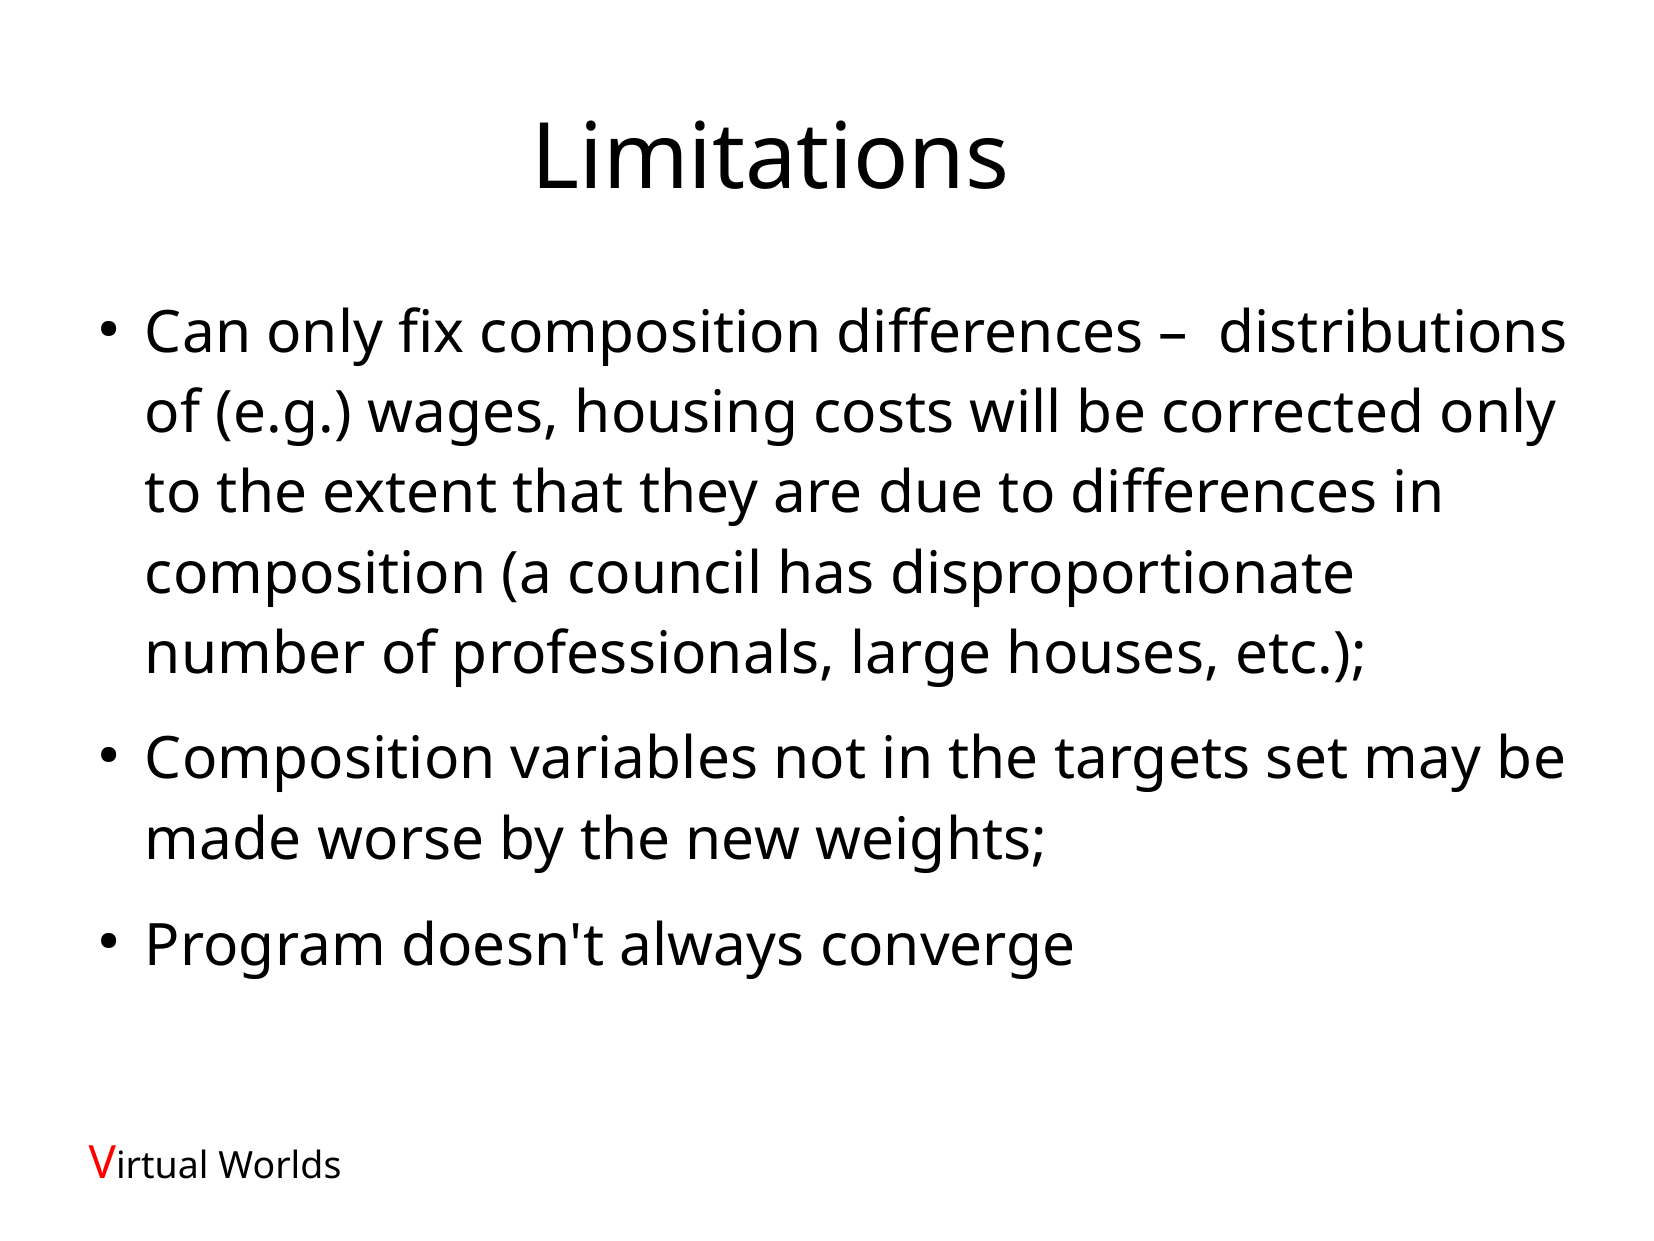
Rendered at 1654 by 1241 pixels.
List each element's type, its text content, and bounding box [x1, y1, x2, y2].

chart [745, 756, 864, 816]
chart [767, 589, 886, 649]
title Limitations [82, 49, 1571, 257]
list Can only fix composition differences – distributions of (e.g.) wages, housing costs will be corrected only to the extent that they are due to differences in composition (a council has disproportionate number of professionals, large houses, etc.); Composition variables not in the targets set may be made worse by the new weights; Program doesn't always converge [82, 290, 1571, 1010]
